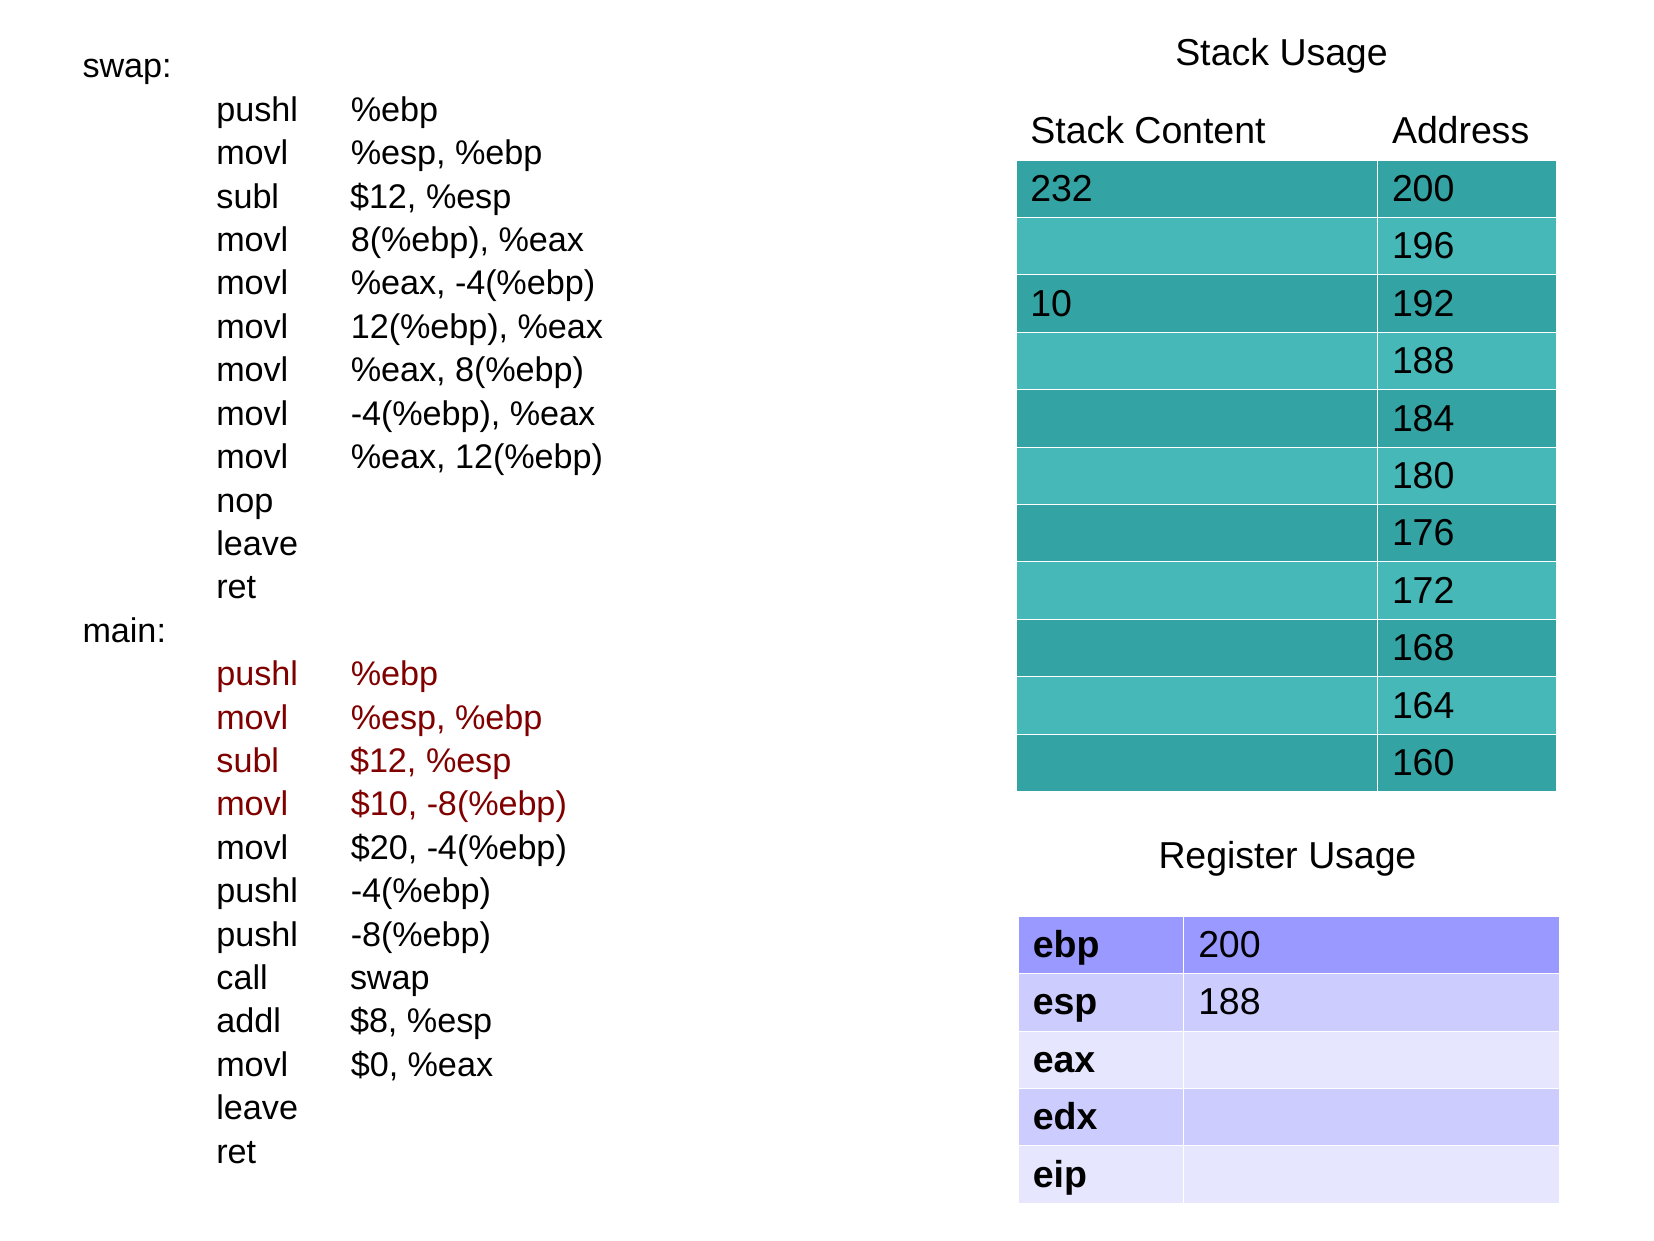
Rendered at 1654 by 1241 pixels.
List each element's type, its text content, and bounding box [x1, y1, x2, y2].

table_cell [1184, 1032, 1559, 1088]
table_cell 176 [1378, 505, 1556, 561]
table_cell 160 [1378, 735, 1556, 791]
table_cell edx [1019, 1089, 1183, 1145]
table_cell [1017, 677, 1377, 734]
table_cell [1017, 333, 1377, 389]
table_cell 196 [1378, 218, 1556, 274]
table_cell 168 [1378, 620, 1556, 676]
table_cell [1184, 1146, 1559, 1203]
table_cell 200 [1378, 161, 1556, 217]
table_cell 188 [1184, 974, 1559, 1031]
table_header Stack Content [1017, 103, 1377, 160]
table_cell eip [1019, 1146, 1183, 1203]
table_cell [1017, 505, 1377, 561]
table_cell [1184, 1089, 1559, 1145]
table_cell [1017, 735, 1377, 791]
table_cell 188 [1378, 333, 1556, 389]
table_cell [1017, 390, 1377, 447]
table_cell 180 [1378, 448, 1556, 504]
table_cell 164 [1378, 677, 1556, 734]
table_cell [1017, 562, 1377, 619]
table_cell 192 [1378, 275, 1556, 332]
text_box Register Usage [1015, 826, 1560, 884]
table_cell 184 [1378, 390, 1556, 447]
table_header 200 [1184, 917, 1559, 973]
table_cell [1017, 620, 1377, 676]
table_cell 10 [1017, 275, 1377, 332]
table_cell [1017, 218, 1377, 274]
table_header ebp [1019, 917, 1183, 973]
table_cell [1017, 448, 1377, 504]
table_header Address [1378, 103, 1556, 160]
table_cell 232 [1017, 161, 1377, 217]
list swap: pushl %ebp movl %esp, %ebp subl $12, %esp movl 8(%ebp), %eax movl %eax, -4(%ebp) movl 12(%ebp), %eax movl %eax, 8(%ebp) movl -4(%ebp), %eax movl %eax, 12(%ebp) nop leave ret main: pushl %ebp movl %esp, %ebp subl $12, %esp movl $10, -8(%ebp) movl $20, -4(%ebp) pushl -4(%ebp) pushl -8(%ebp) call swap addl $8, %esp movl $0, %eax leave ret [82, 47, 969, 1182]
table_cell esp [1019, 974, 1183, 1031]
table_cell 172 [1378, 562, 1556, 619]
text_box Stack Usage [1009, 23, 1554, 81]
table_cell eax [1019, 1032, 1183, 1088]
